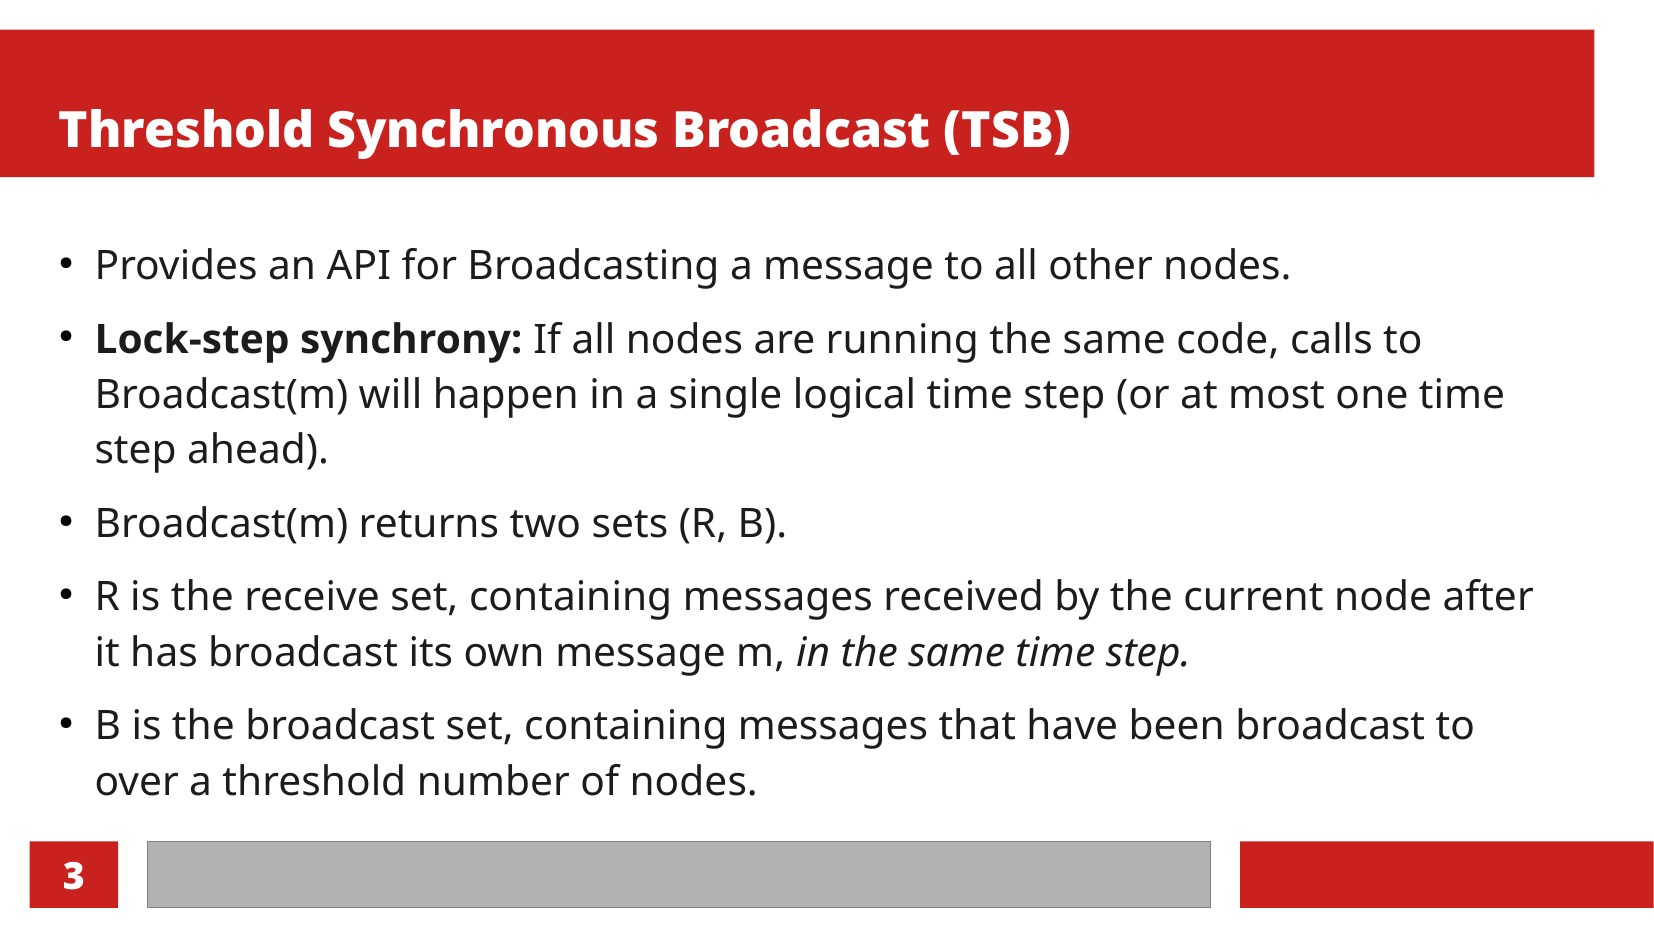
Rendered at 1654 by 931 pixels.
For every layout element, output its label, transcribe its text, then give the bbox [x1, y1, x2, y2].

list Provides an API for Broadcasting a message to all other nodes. Lock-step synchrony: If all nodes are running the same code, calls to Broadcast(m) will happen in a single logical time step (or at most one time step ahead). Broadcast(m) returns two sets (R, B). R is the receive set, containing messages received by the current node after it has broadcast its own message m, in the same time step. B is the broadcast set, containing messages that have been broadcast to over a threshold number of nodes. [59, 236, 1565, 813]
title Threshold Synchronous Broadcast (TSB) [59, 44, 1595, 163]
